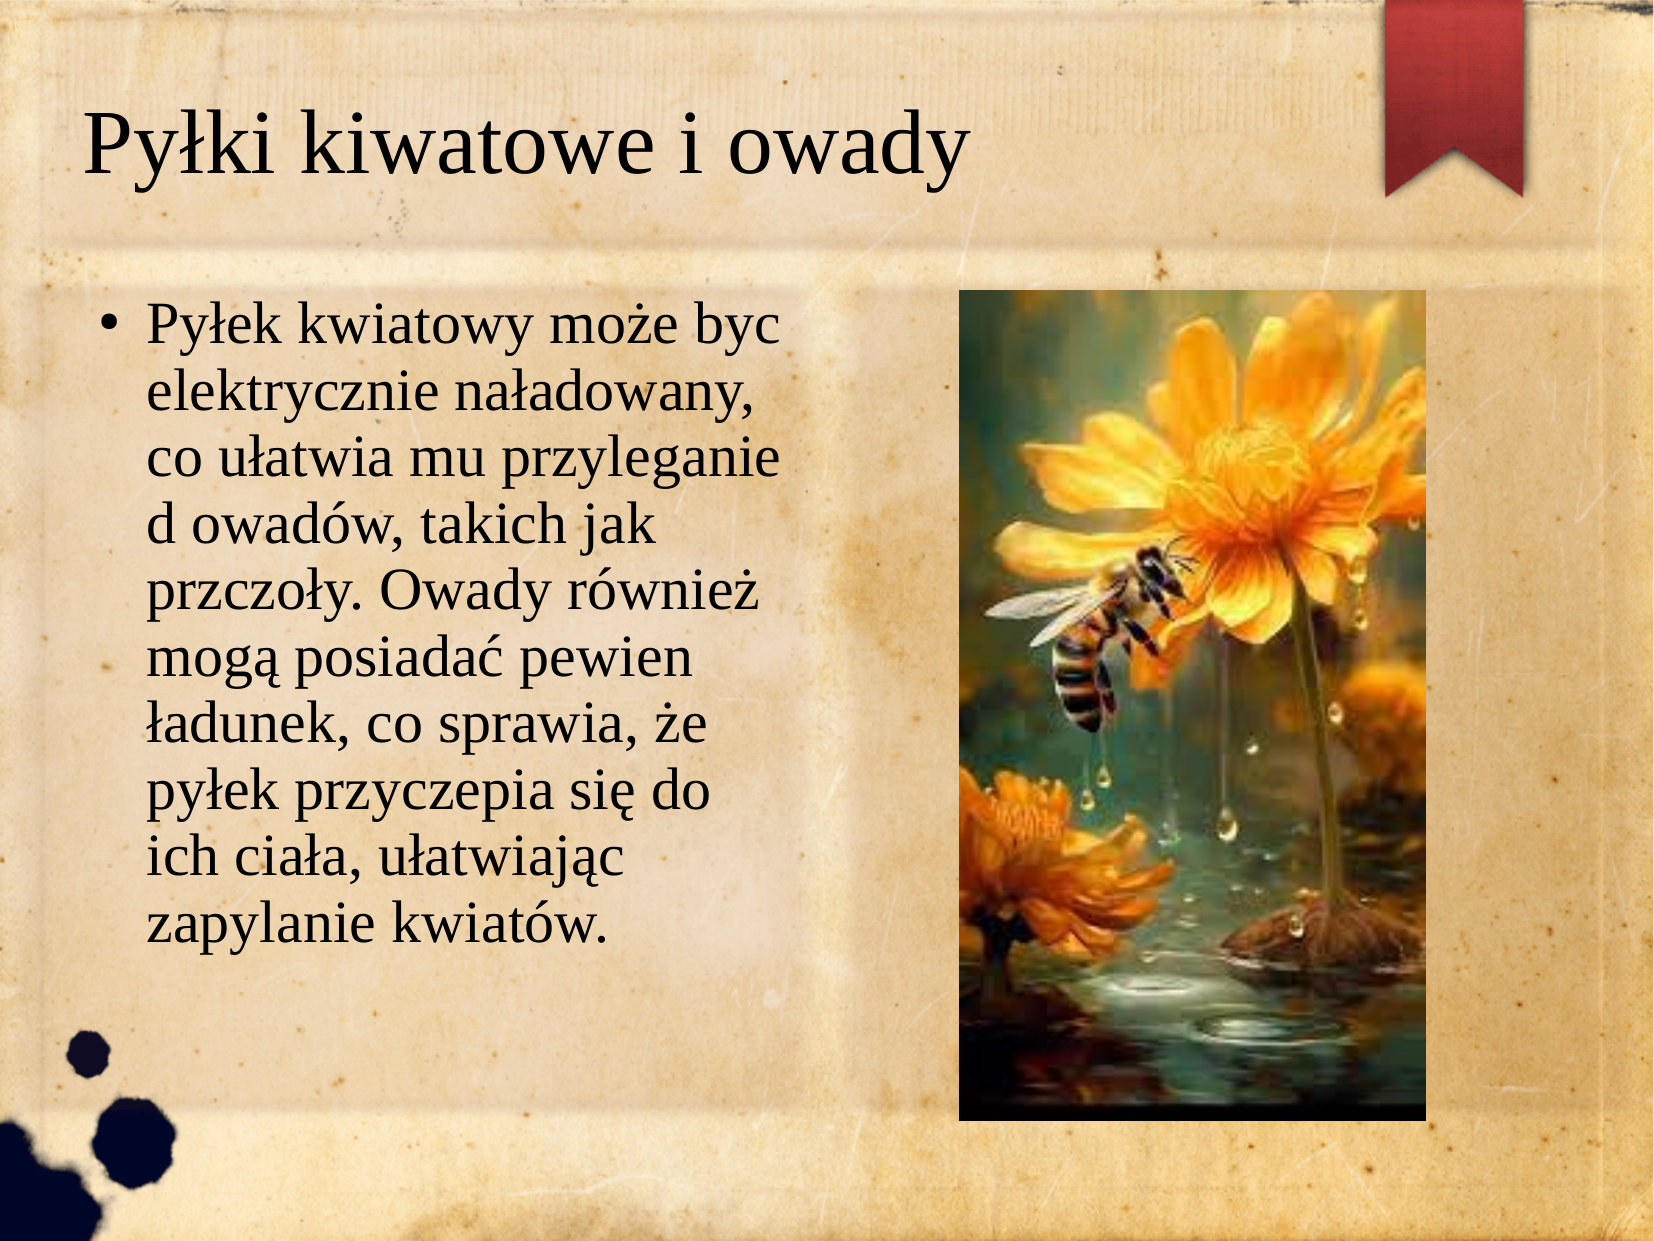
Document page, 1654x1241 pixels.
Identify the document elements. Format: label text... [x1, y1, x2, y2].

list Pyłek kwiatowy może byc elektrycznie naładowany, co ułatwia mu przyleganie d owadów, takich jak przczoły. Owady również mogą posiadać pewien ładunek, co sprawia, że pyłek przyczepia się do ich ciała, ułatwiając zapylanie kwiatów. [82, 290, 793, 1010]
picture [0, 0, 1654, 1241]
title Pyłki kiwatowe i owady [82, 49, 1347, 237]
